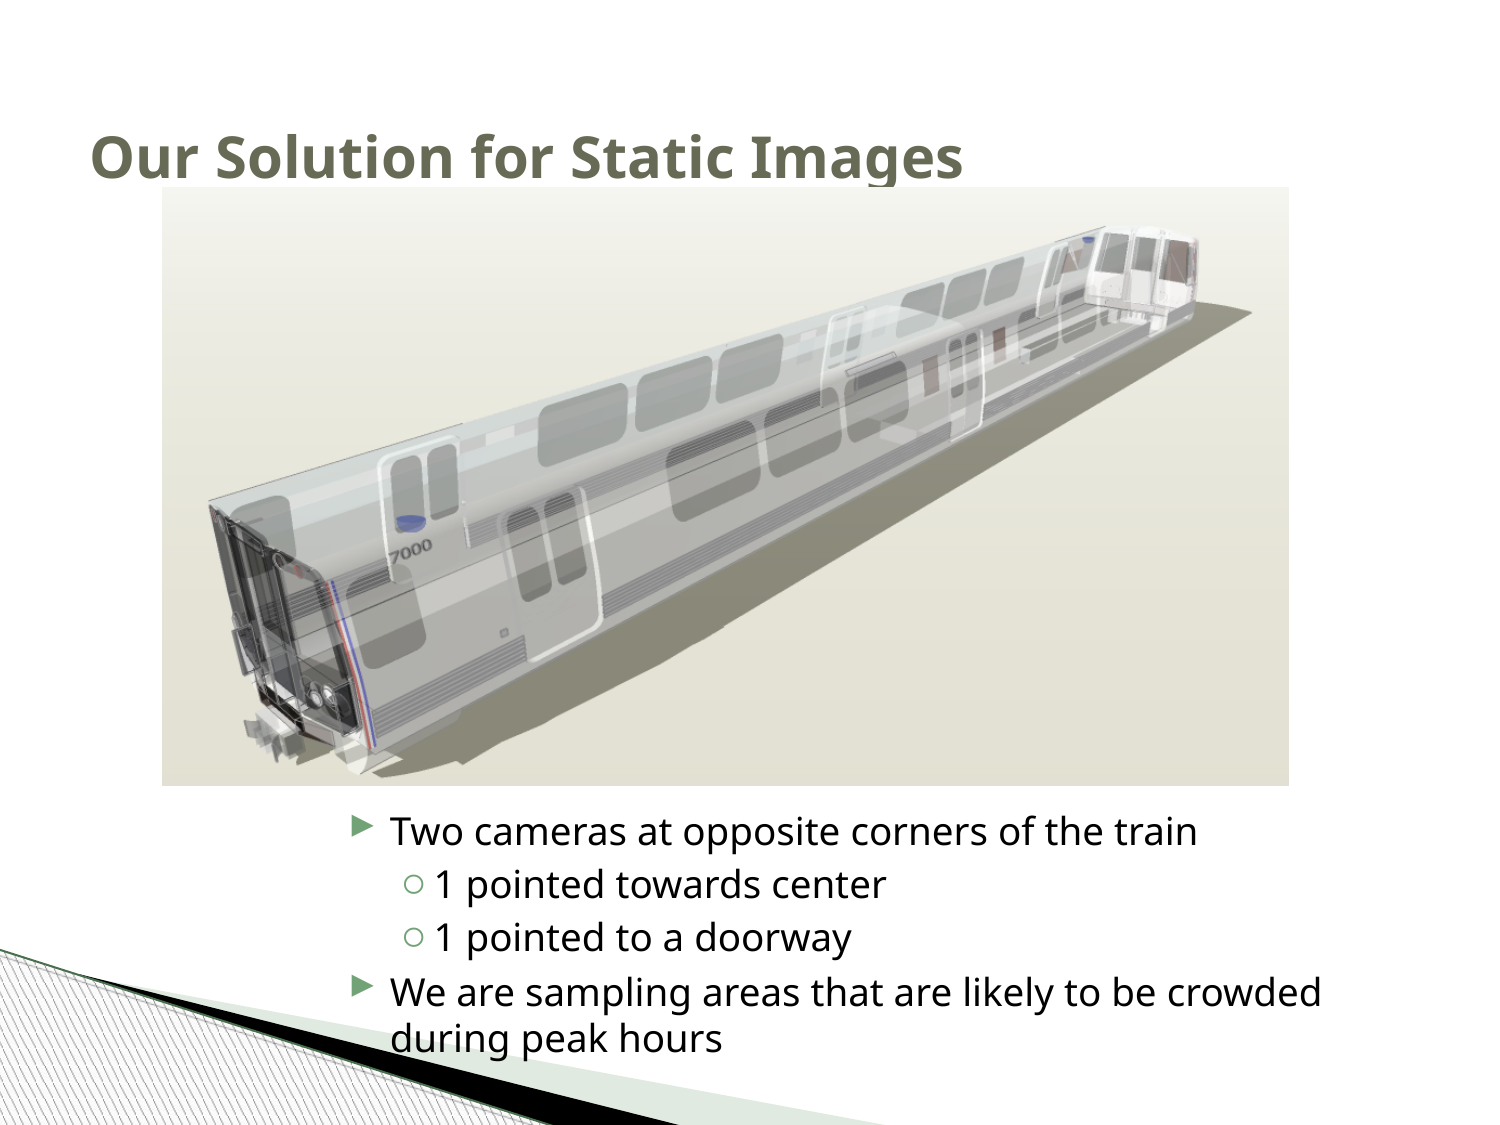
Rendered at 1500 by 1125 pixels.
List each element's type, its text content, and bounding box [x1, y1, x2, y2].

list Two cameras at opposite corners of the train 1 pointed towards center 1 pointed to a doorway We are sampling areas that are likely to be crowded during peak hours [315, 800, 1366, 1075]
picture [162, 187, 1289, 786]
picture [0, 952, 543, 1125]
title Our Solution for Static Images [75, 45, 1425, 233]
